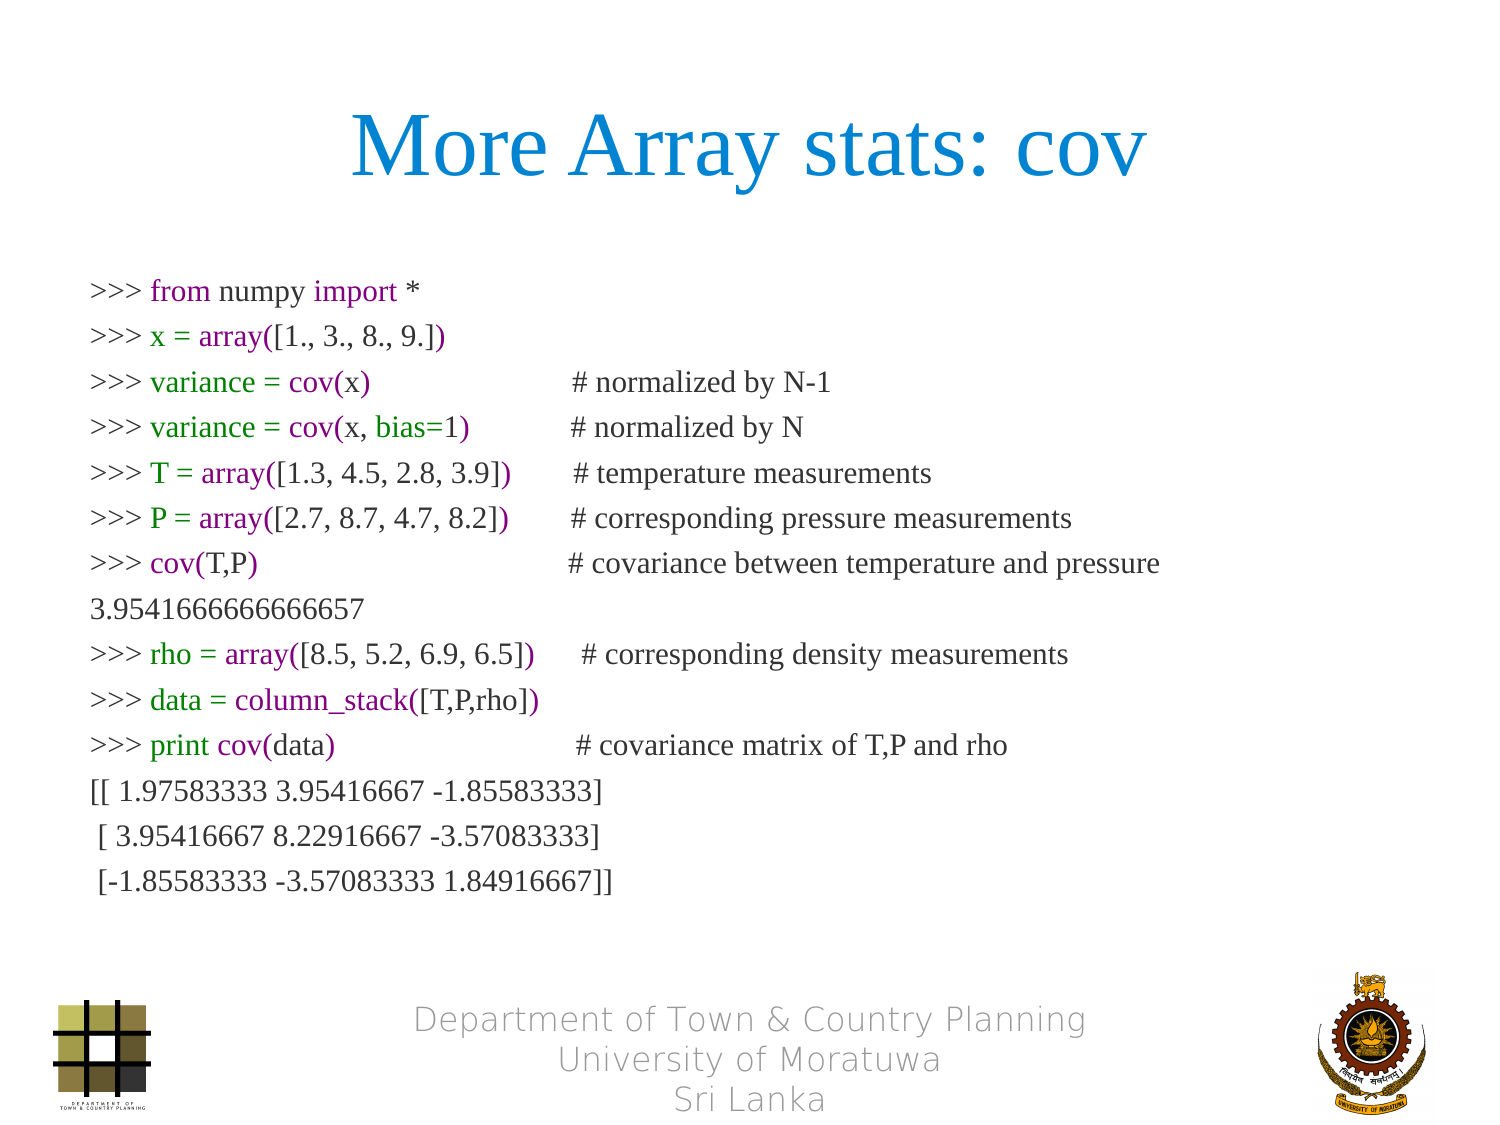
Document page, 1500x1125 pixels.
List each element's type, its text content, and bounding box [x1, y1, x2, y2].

title More Array stats: cov [75, 45, 1426, 233]
picture [1312, 966, 1435, 1125]
picture [53, 1000, 151, 1110]
list >>> from numpy import * >>> x = array([1., 3., 8., 9.]) >>> variance = cov(x) # normalized by N-1 >>> variance = cov(x, bias=1) # normalized by N >>> T = array([1.3, 4.5, 2.8, 3.9]) # temperature measurements >>> P = array([2.7, 8.7, 4.7, 8.2]) # corresponding pressure measurements >>> cov(T,P) # covariance between temperature and pressure 3.9541666666666657 >>> rho = array([8.5, 5.2, 6.9, 6.5]) # corresponding density measurements >>> data = column_stack([T,P,rho]) >>> print cov(data) # covariance matrix of T,P and rho [[ 1.97583333 3.95416667 -1.85583333] [ 3.95416667 8.22916667 -3.57083333] [-1.85583333 -3.57083333 1.84916667]] [75, 262, 1426, 916]
